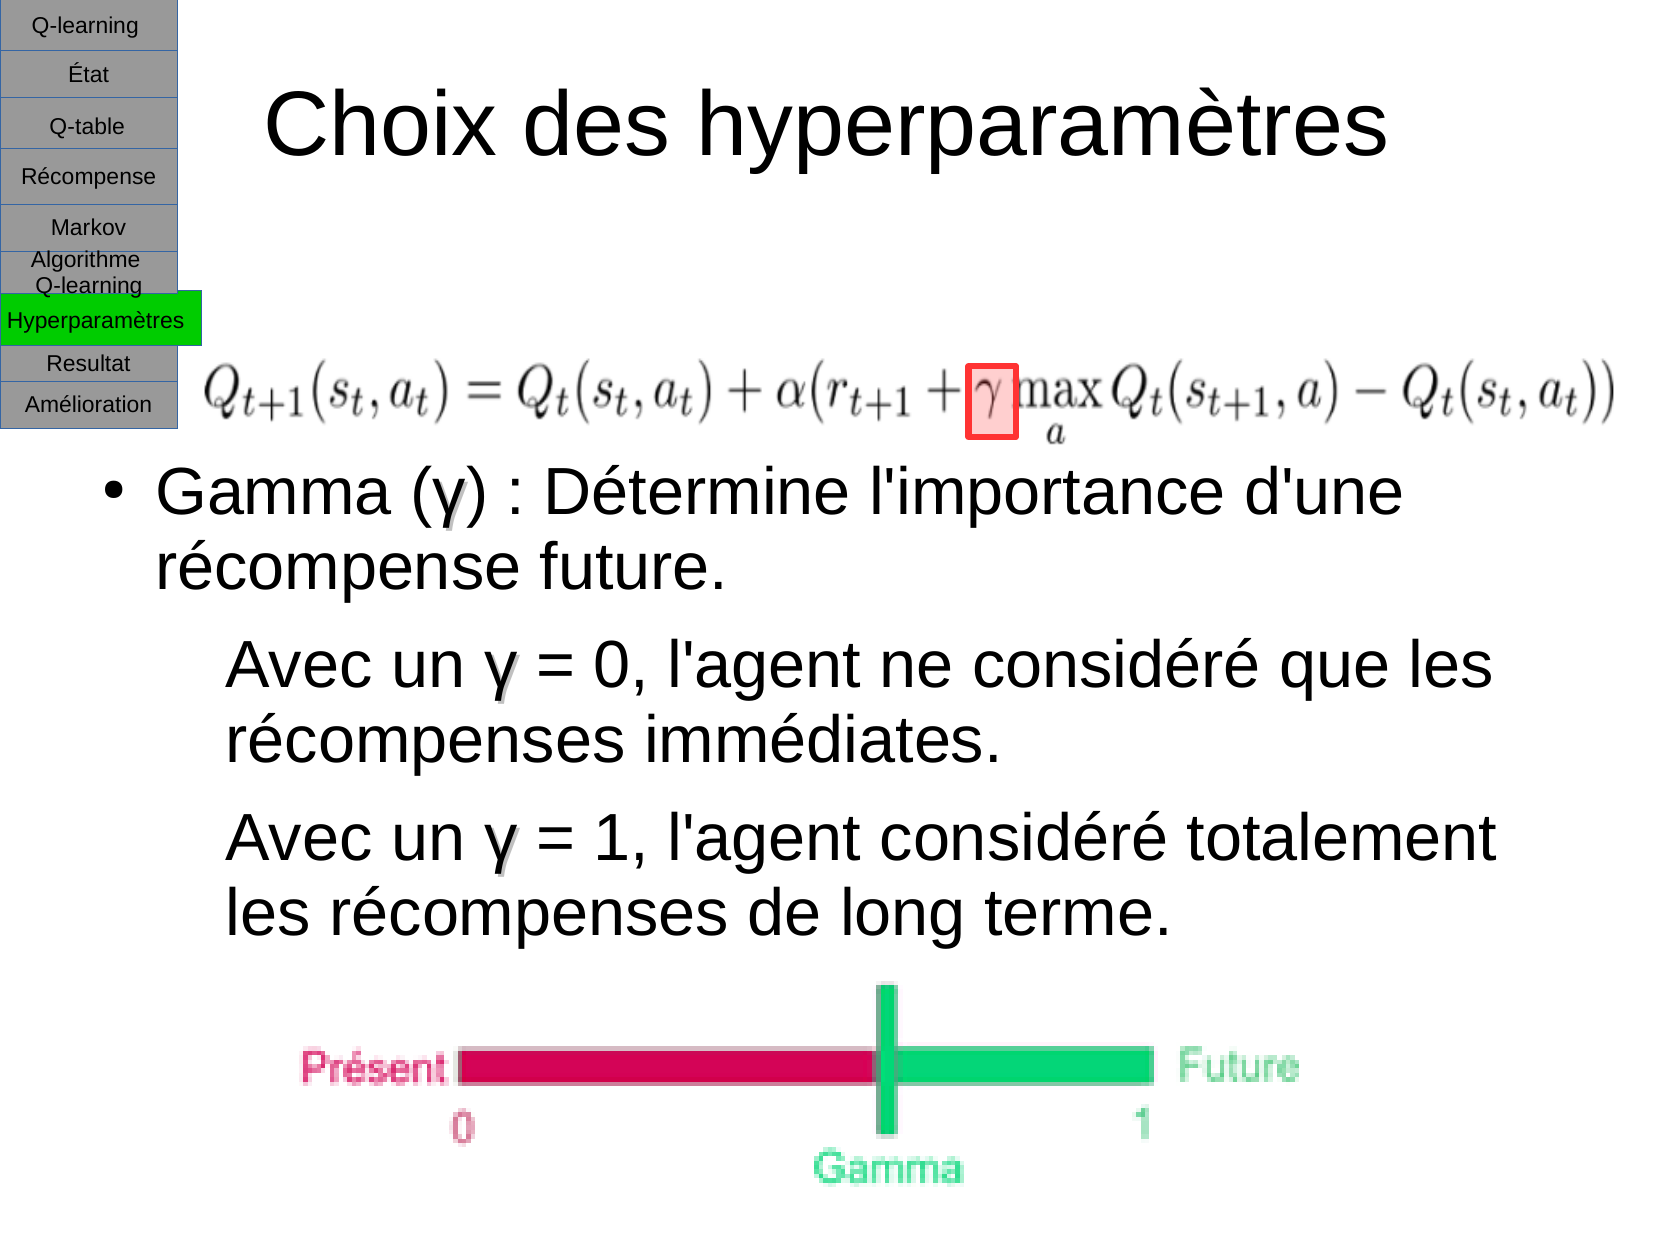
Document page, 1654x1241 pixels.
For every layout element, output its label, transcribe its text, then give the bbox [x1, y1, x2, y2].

text_box [0, 97, 178, 149]
text_box Amélioration [0, 381, 178, 429]
text_box Markov [0, 204, 178, 251]
picture [197, 324, 1654, 455]
text_box Q-table [34, 106, 140, 148]
text_box [968, 366, 1016, 438]
title Choix des hyperparamètres [178, 35, 1571, 213]
text_box [0, 342, 202, 346]
picture [236, 968, 1347, 1217]
text_box Resultat [0, 345, 178, 381]
text_box Q-learning [0, 0, 178, 50]
text_box Récompense [0, 149, 178, 204]
text_box Algorithme Q-learning [0, 251, 178, 294]
list Gamma (γ) : Détermine l'importance d'une récompense future. Avec un γ = 0, l'agent ne considéré que les récompenses immédiates. Avec un γ = 1, l'agent considéré totalement les récompenses de long terme. [84, 454, 1573, 1174]
text_box [0, 290, 202, 300]
text_box Hyperparamètres [0, 300, 202, 342]
text_box État [0, 50, 178, 97]
